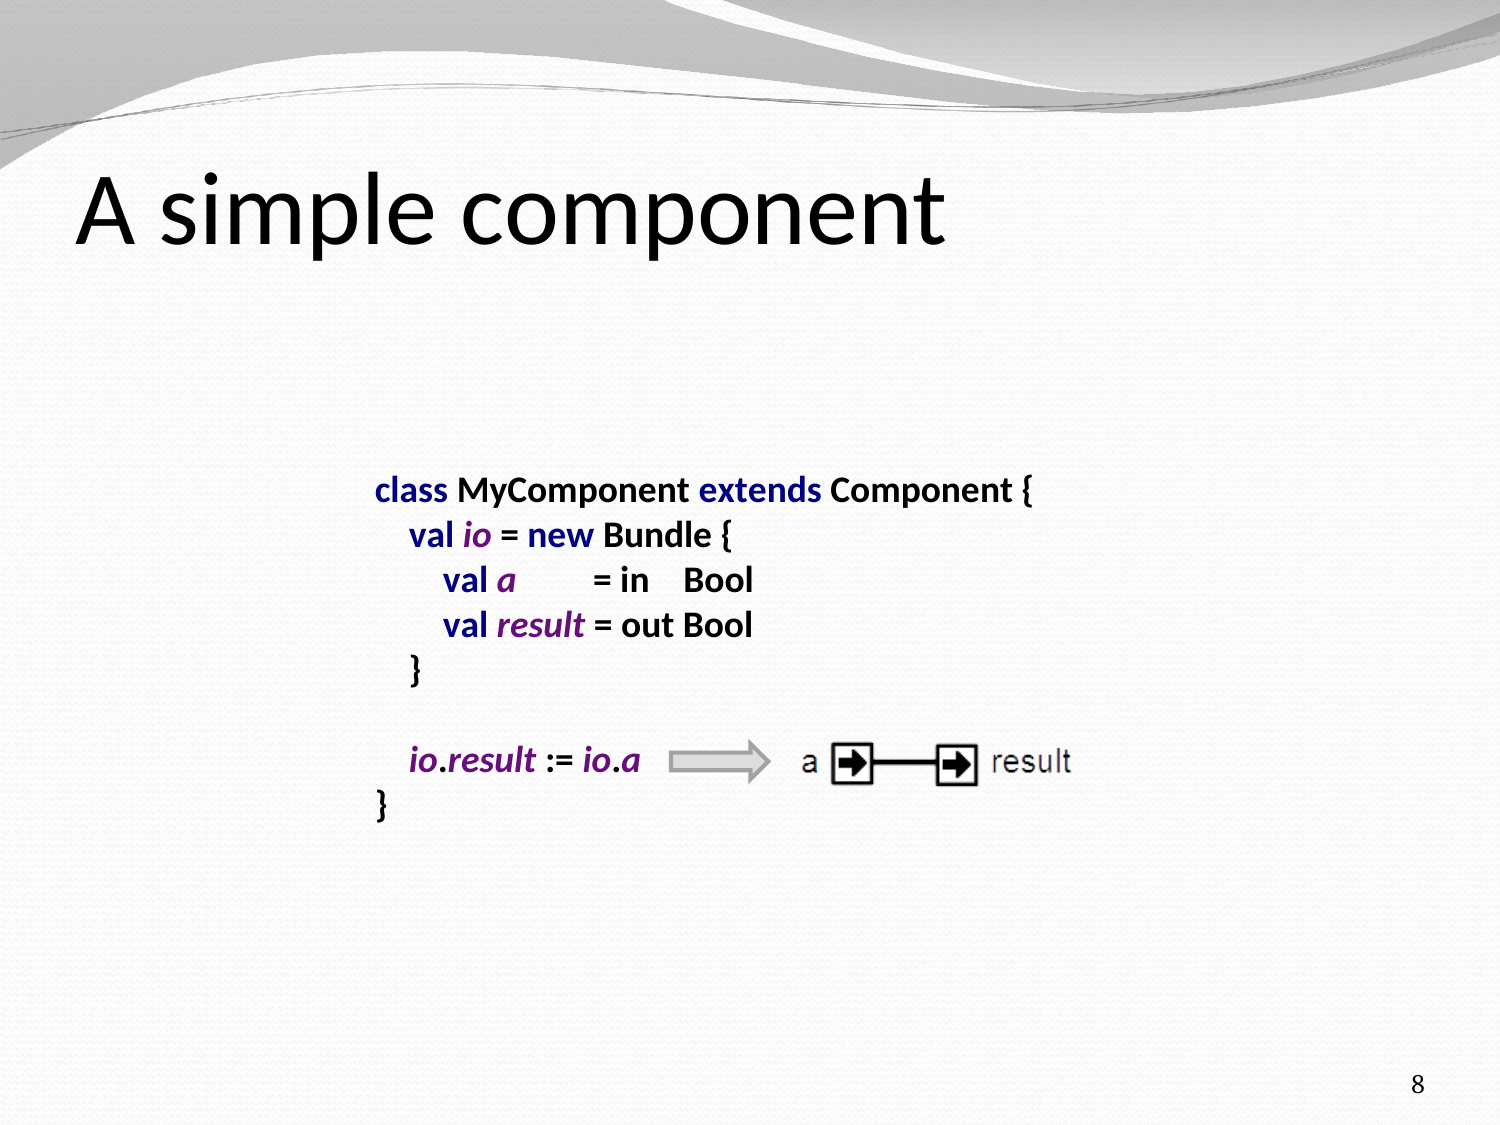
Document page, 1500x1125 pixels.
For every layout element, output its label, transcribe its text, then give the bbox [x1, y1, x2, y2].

picture [0, 0, 1500, 1125]
text_box class MyComponent extends Component { val io = new Bundle { val a = in Bool val result = out Bool } io.result := io.a } [360, 457, 1181, 833]
text_box <numéro> [1299, 1042, 1426, 1103]
text_box [671, 743, 769, 780]
title A simple component [75, 78, 1426, 266]
